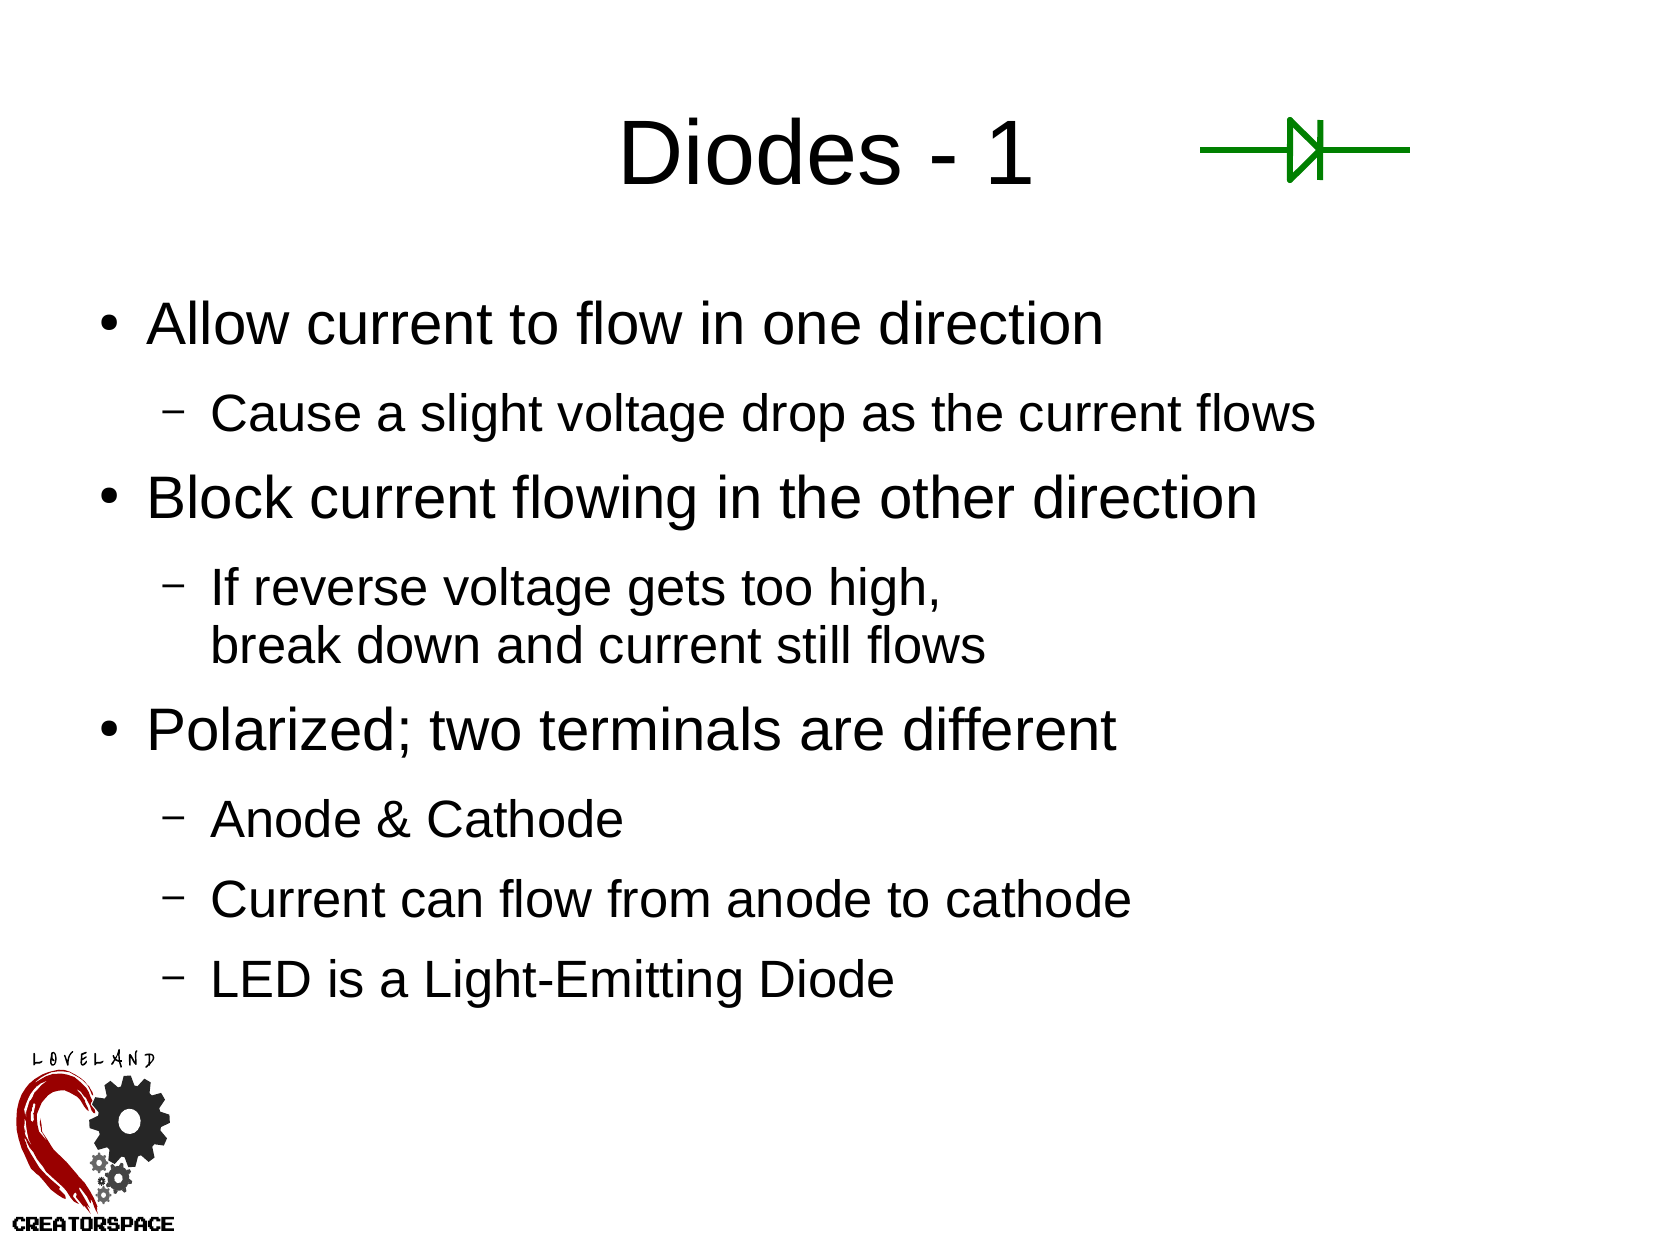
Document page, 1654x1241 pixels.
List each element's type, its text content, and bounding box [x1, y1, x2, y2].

title Diodes - 1 [82, 49, 1571, 257]
list Allow current to flow in one direction Cause a slight voltage drop as the current flows Block current flowing in the other direction If reverse voltage gets too high, break down and current still flows Polarized; two terminals are different Anode & Cathode Current can flow from anode to cathode LED is a Light-Emitting Diode [82, 290, 1571, 1010]
